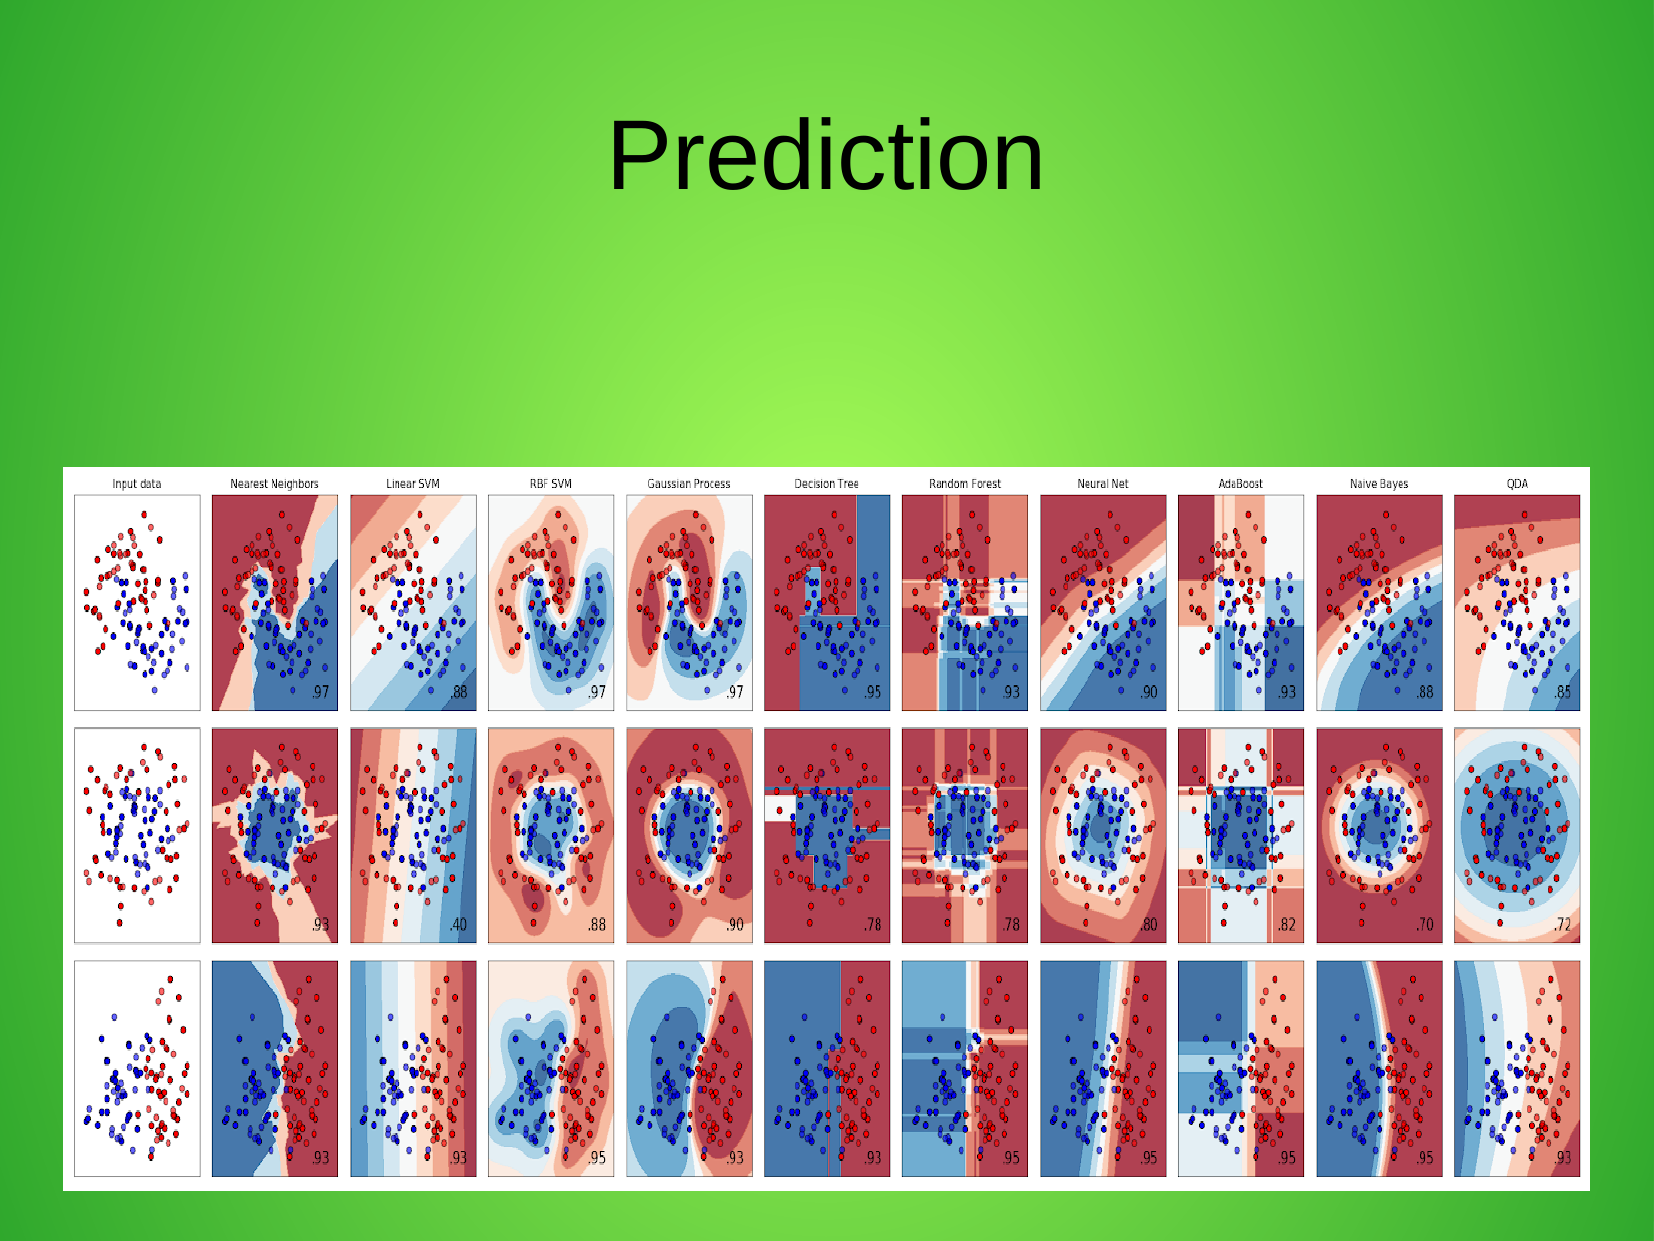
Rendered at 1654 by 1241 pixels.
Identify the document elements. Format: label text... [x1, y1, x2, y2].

title Prediction [82, 47, 1571, 252]
picture [63, 467, 1590, 1191]
